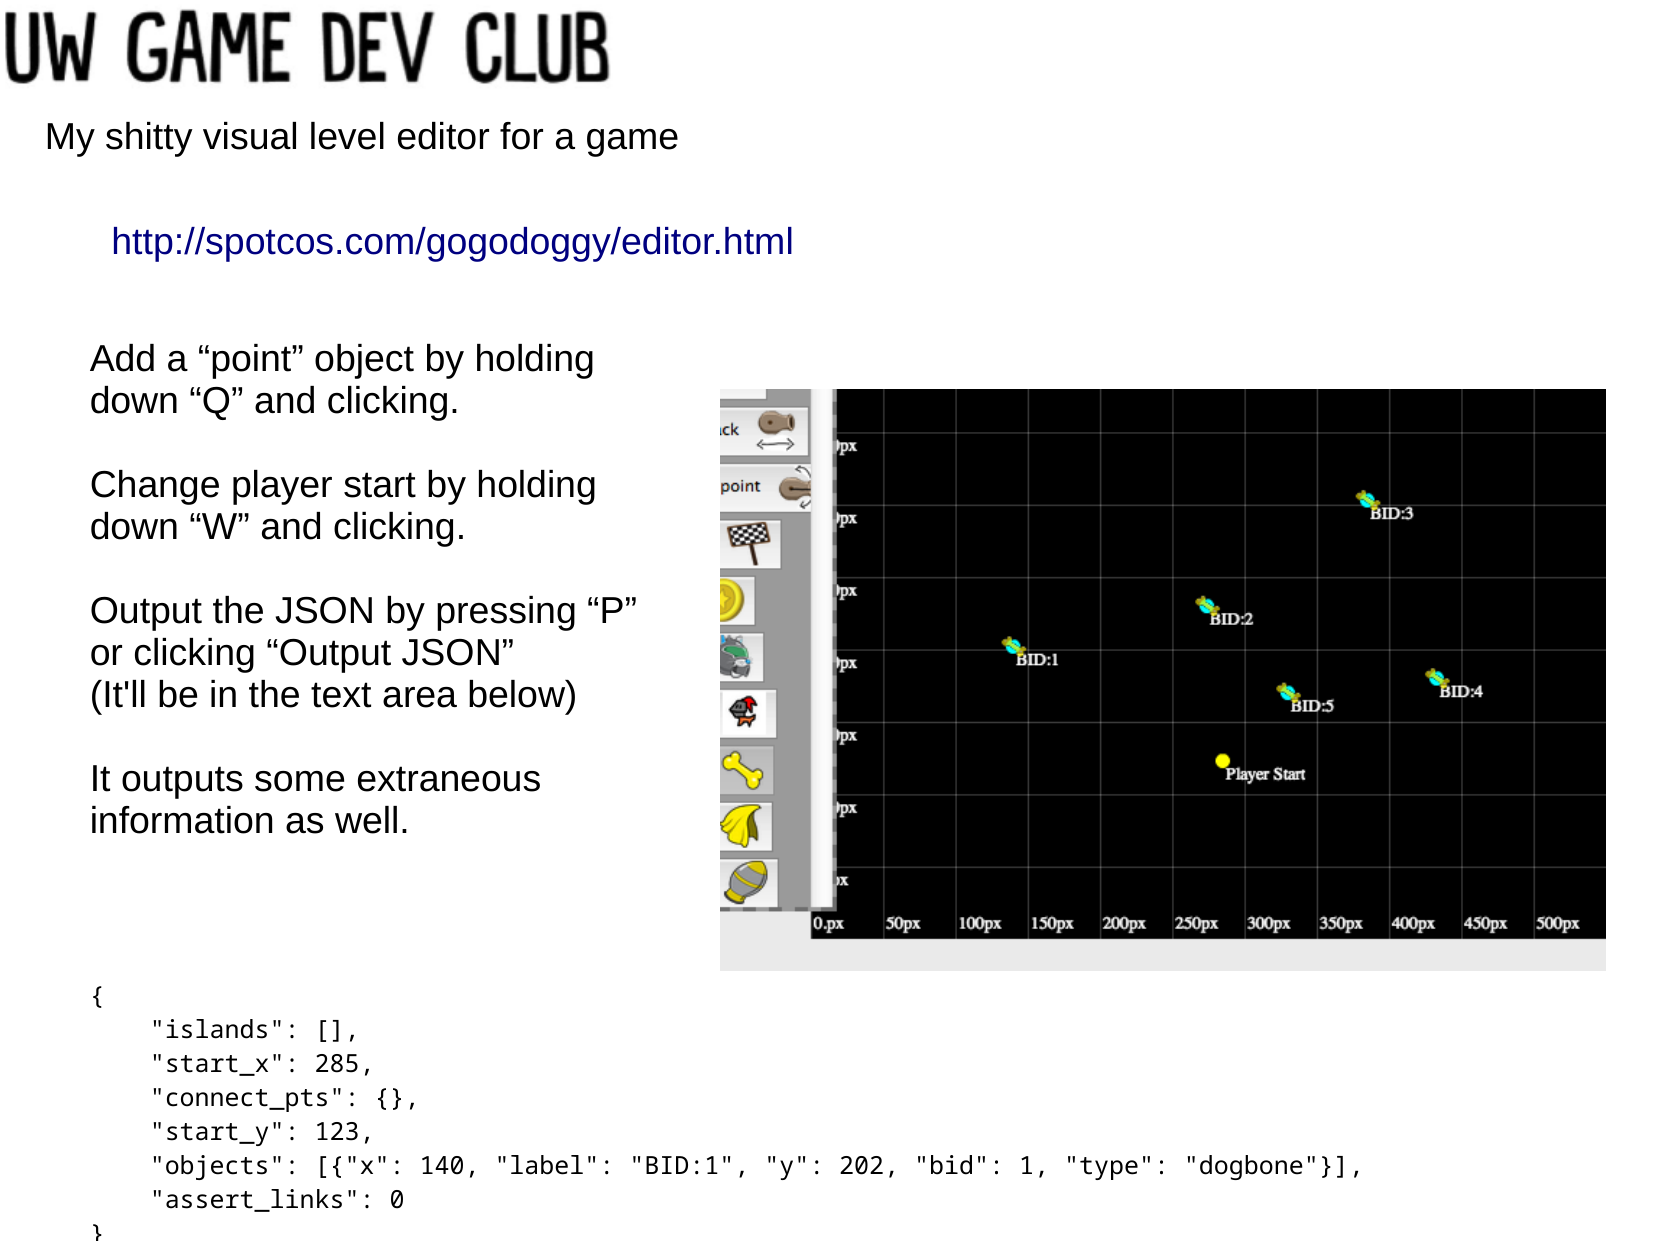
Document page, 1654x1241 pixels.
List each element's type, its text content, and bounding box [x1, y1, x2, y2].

text_box http://spotcos.com/gogodoggy/editor.html [96, 213, 811, 271]
text_box My shitty visual level editor for a game [30, 108, 916, 166]
picture [1, 0, 617, 90]
text_box { "islands": [], "start_x": 285, "connect_pts": {}, "start_y": 123, "objects": [{"x": 140, "label": "BID:1", "y": 202, "bid": 1, "type": "dogbone"}], "assert_links": 0 } [75, 970, 1501, 1186]
picture [720, 389, 1606, 971]
text_box Add a “point” object by holding down “Q” and clicking. Change player start by holding down “W” and clicking. Output the JSON by pressing “P” or clicking “Output JSON” (It'll be in the text area below) It outputs some extraneous information as well. [75, 330, 676, 849]
